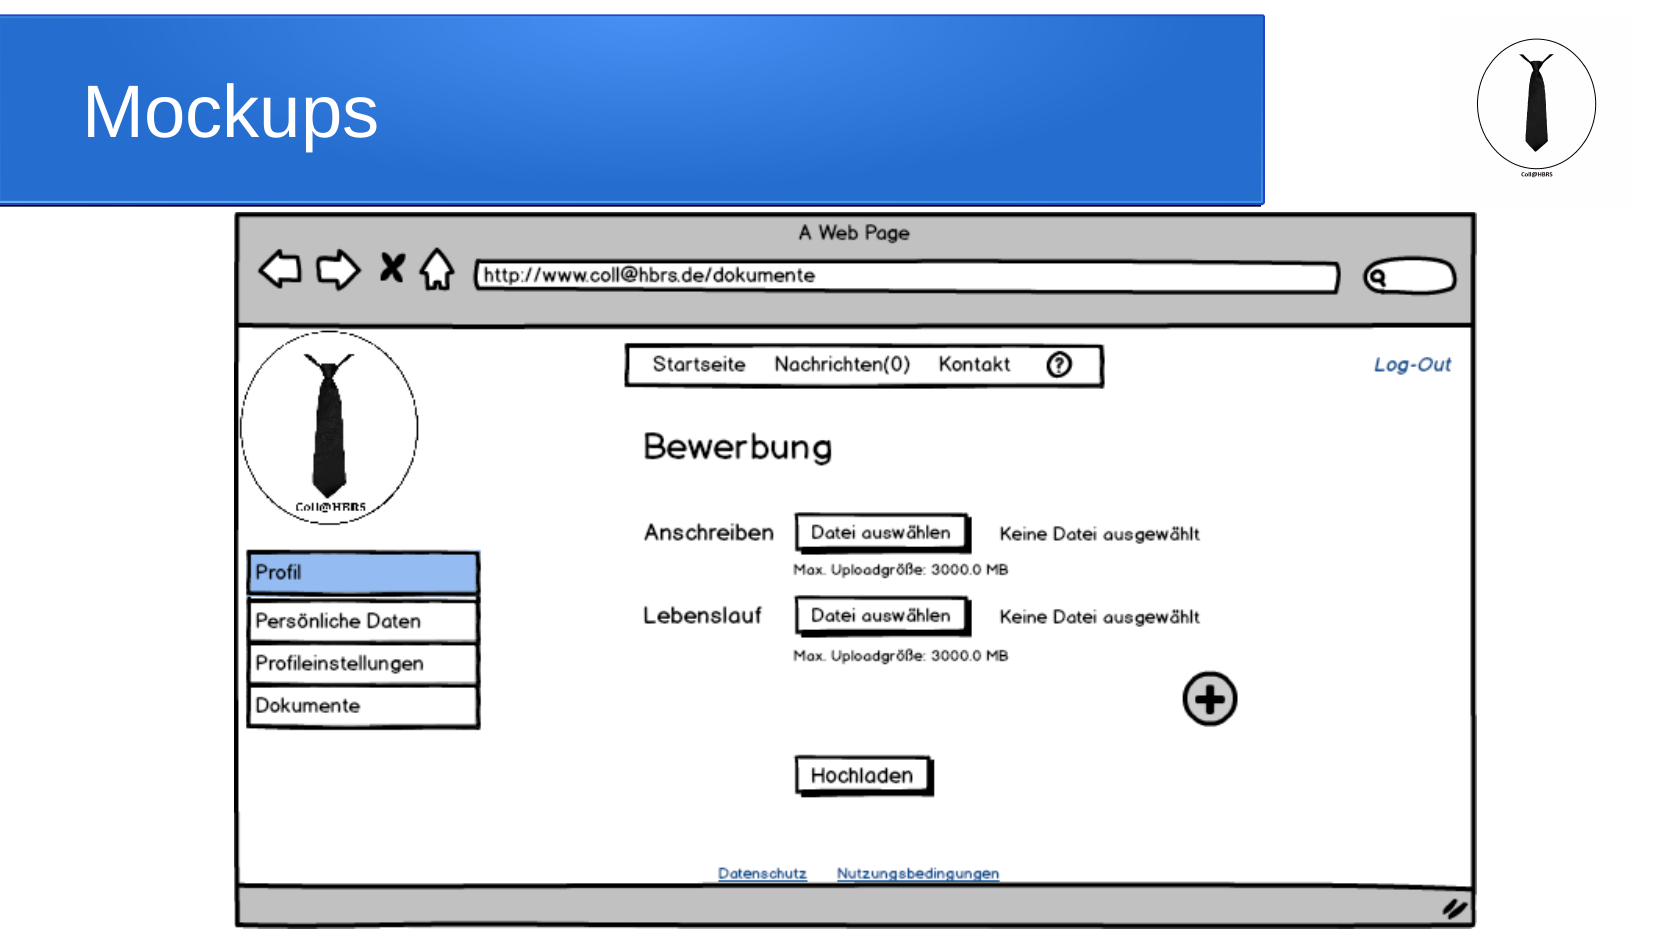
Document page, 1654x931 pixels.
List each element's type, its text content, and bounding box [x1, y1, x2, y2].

picture [1439, 14, 1633, 207]
picture [234, 212, 1477, 929]
title Mockups [82, 35, 1235, 189]
